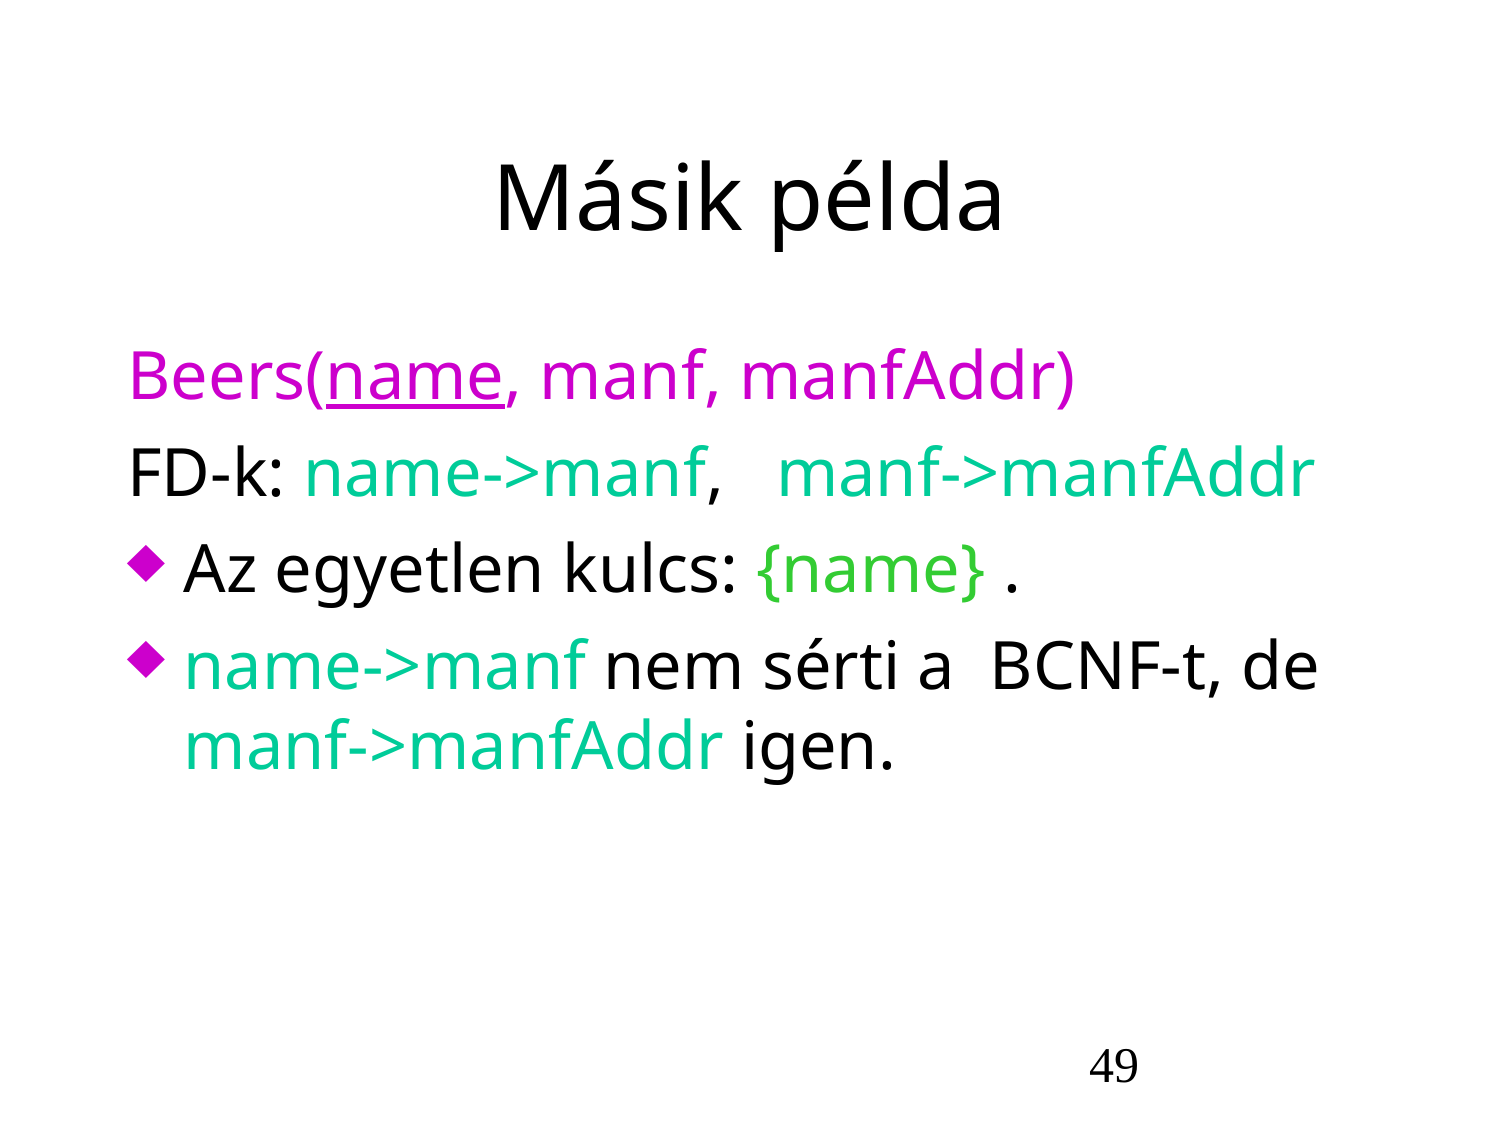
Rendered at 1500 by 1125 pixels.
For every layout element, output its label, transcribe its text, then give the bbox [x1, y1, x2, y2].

list Beers(name, manf, manfAddr) FD-k: name->manf, manf->manfAddr Az egyetlen kulcs: {name} . name->manf nem sérti a BCNF-t, de manf->manfAddr igen. [112, 324, 1450, 1000]
title Másik példa [112, 99, 1388, 288]
